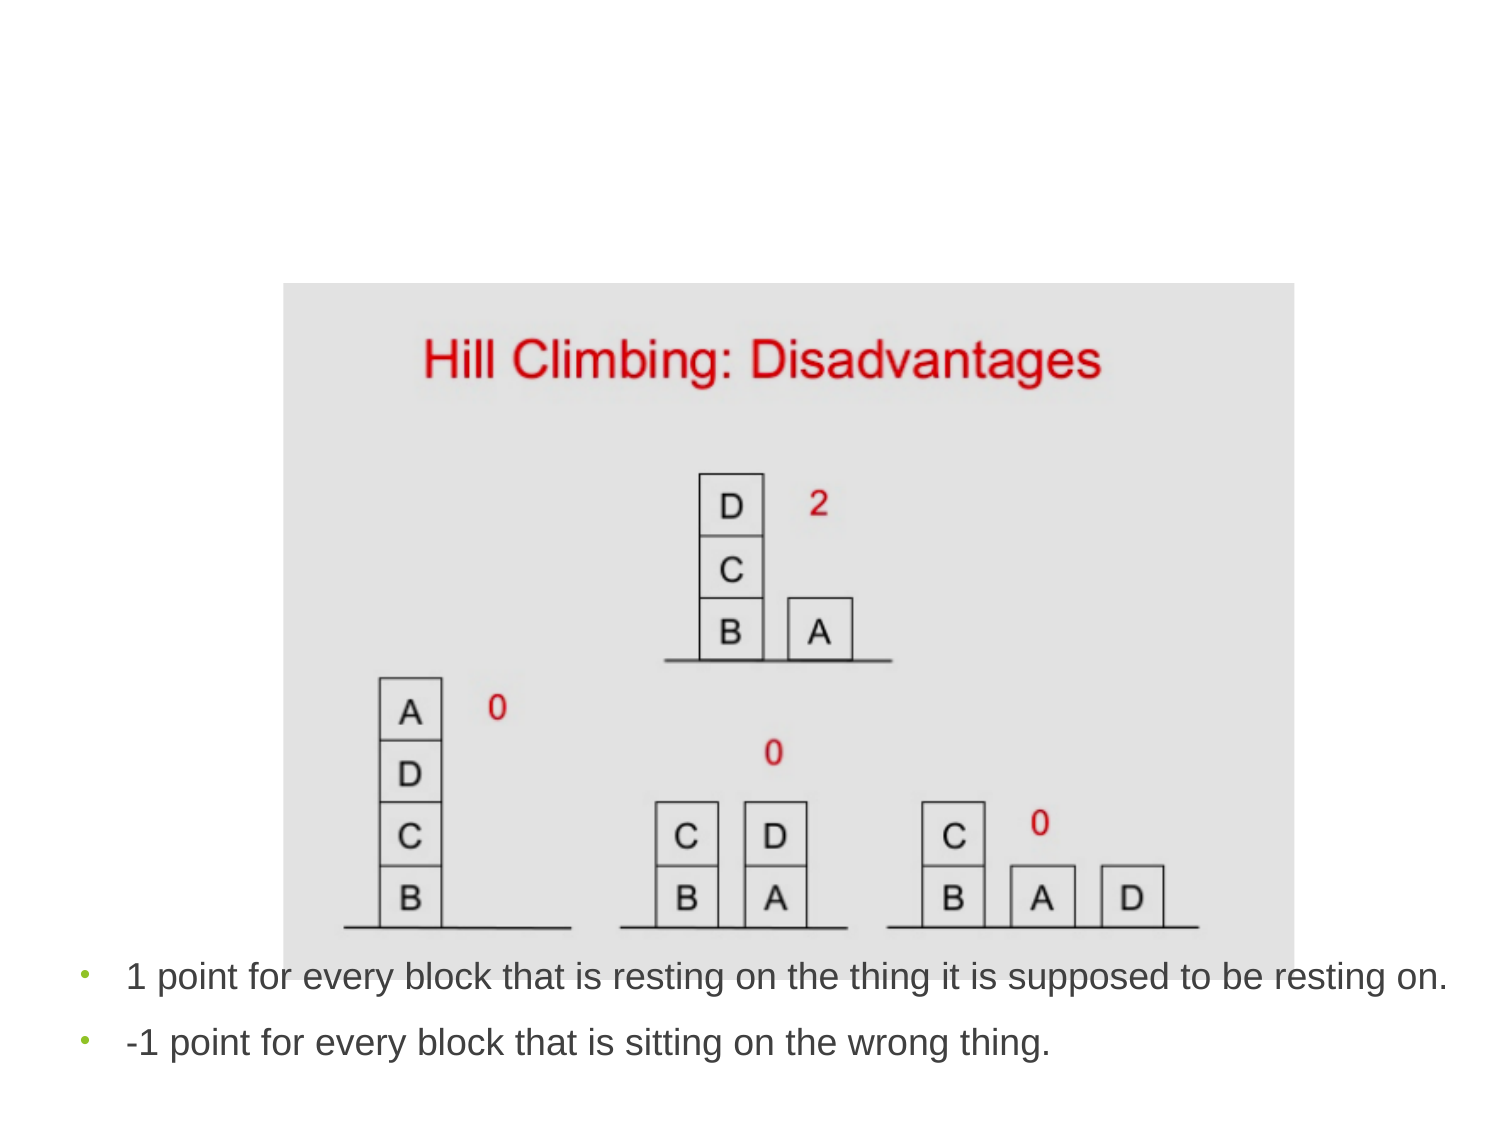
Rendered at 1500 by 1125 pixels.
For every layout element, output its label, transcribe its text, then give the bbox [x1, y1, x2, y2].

picture [283, 283, 1295, 944]
text_box 1 point for every block that is resting on the thing it is supposed to be resting on. -1 point for every block that is sitting on the wrong thing. [65, 944, 1465, 1071]
